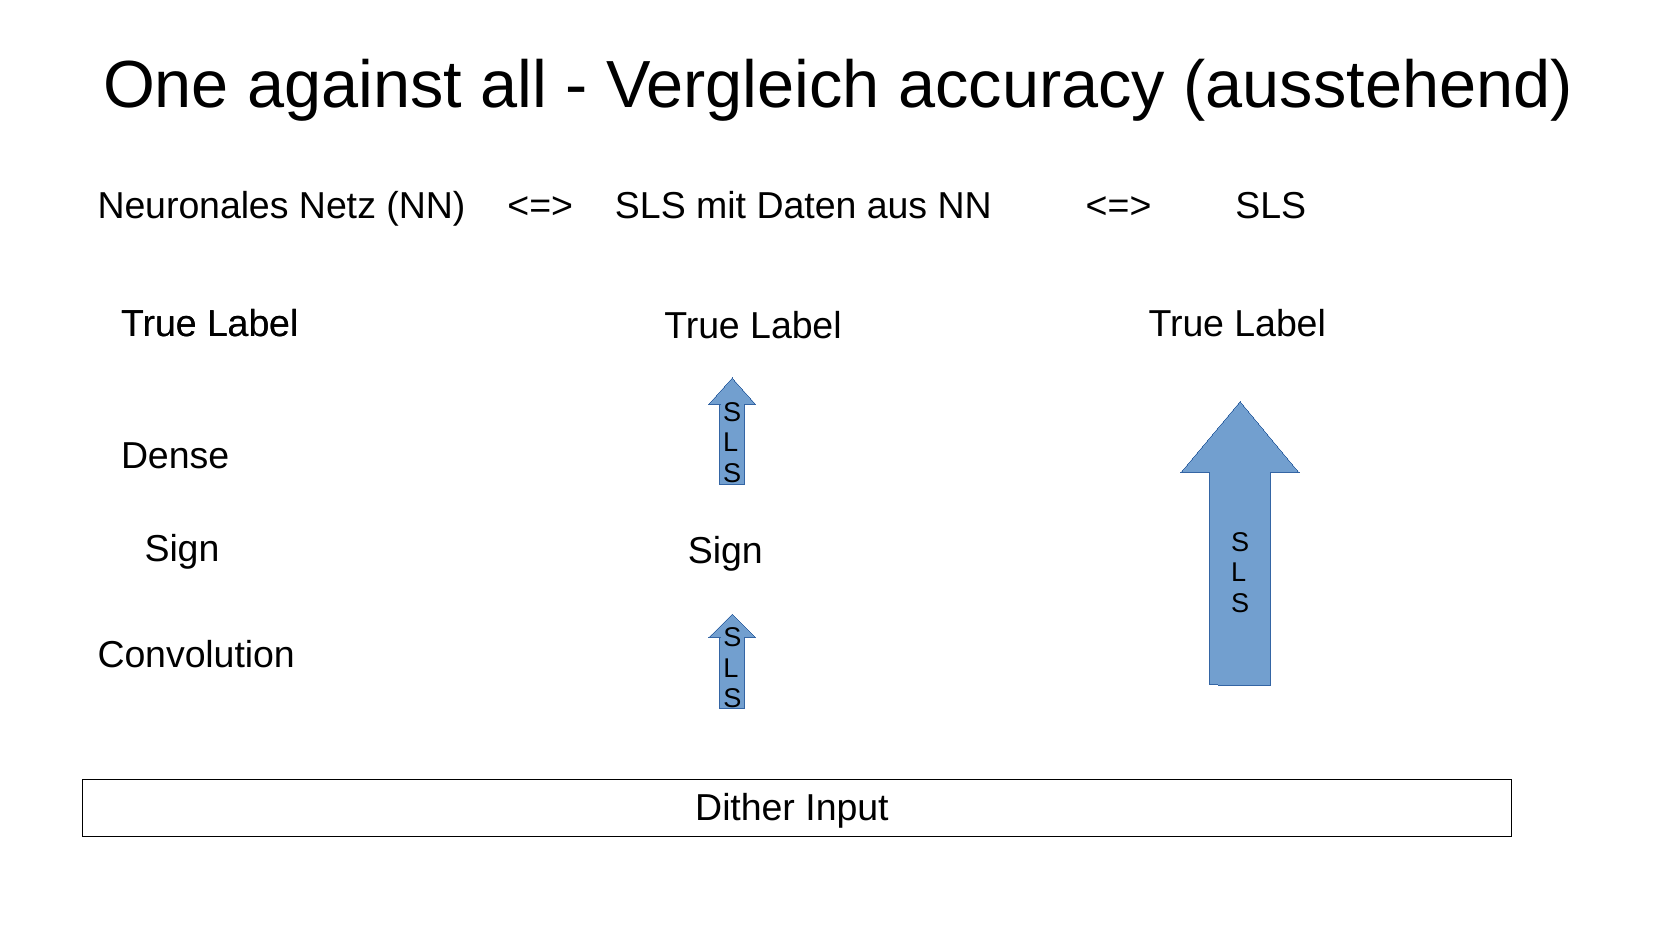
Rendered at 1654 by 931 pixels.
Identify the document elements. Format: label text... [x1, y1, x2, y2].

text_box Dense [106, 427, 284, 485]
text_box Sign [673, 521, 875, 579]
text_box Neuronales Netz (NN) <=> SLS mit Daten aus NN <=> SLS [82, 177, 1489, 360]
text_box SLS [708, 614, 745, 721]
text_box SLS [1216, 519, 1252, 626]
text_box SLS [708, 389, 744, 496]
text_box Sign [129, 519, 331, 577]
text_box [745, 626, 756, 638]
text_box Dither Input [82, 779, 1512, 837]
text_box [744, 391, 756, 485]
text_box Convolution [82, 625, 426, 683]
text_box [1180, 401, 1300, 686]
text_box [722, 377, 743, 389]
title One against all - Vergleich accuracy (ausstehend) [94, 47, 1583, 197]
